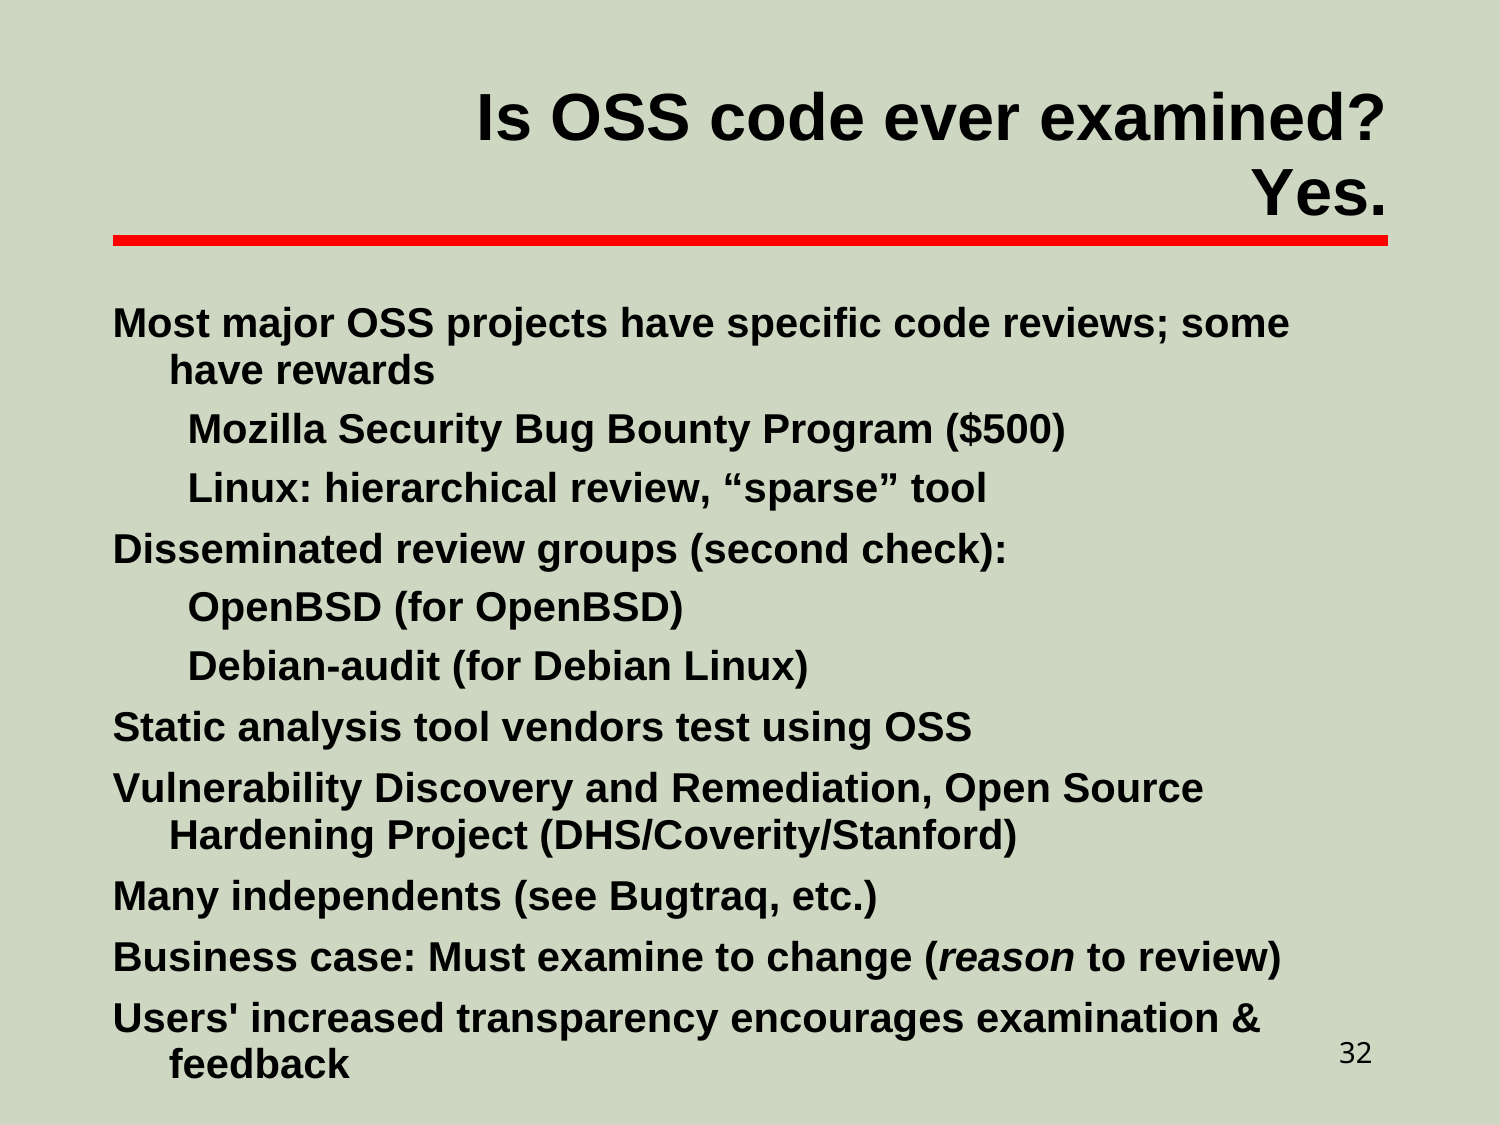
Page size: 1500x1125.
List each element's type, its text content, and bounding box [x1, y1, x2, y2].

title Is OSS code ever examined? Yes. [337, 79, 1388, 230]
list Most major OSS projects have specific code reviews; some have rewards Mozilla Security Bug Bounty Program ($500) Linux: hierarchical review, “sparse” tool Disseminated review groups (second check): OpenBSD (for OpenBSD) Debian-audit (for Debian Linux) Static analysis tool vendors test using OSS Vulnerability Discovery and Remediation, Open Source Hardening Project (DHS/Coverity/Stanford) Many independents (see Bugtraq, etc.) Business case: Must examine to change (reason to review) Users' increased transparency encourages examination & feedback [112, 299, 1388, 1111]
